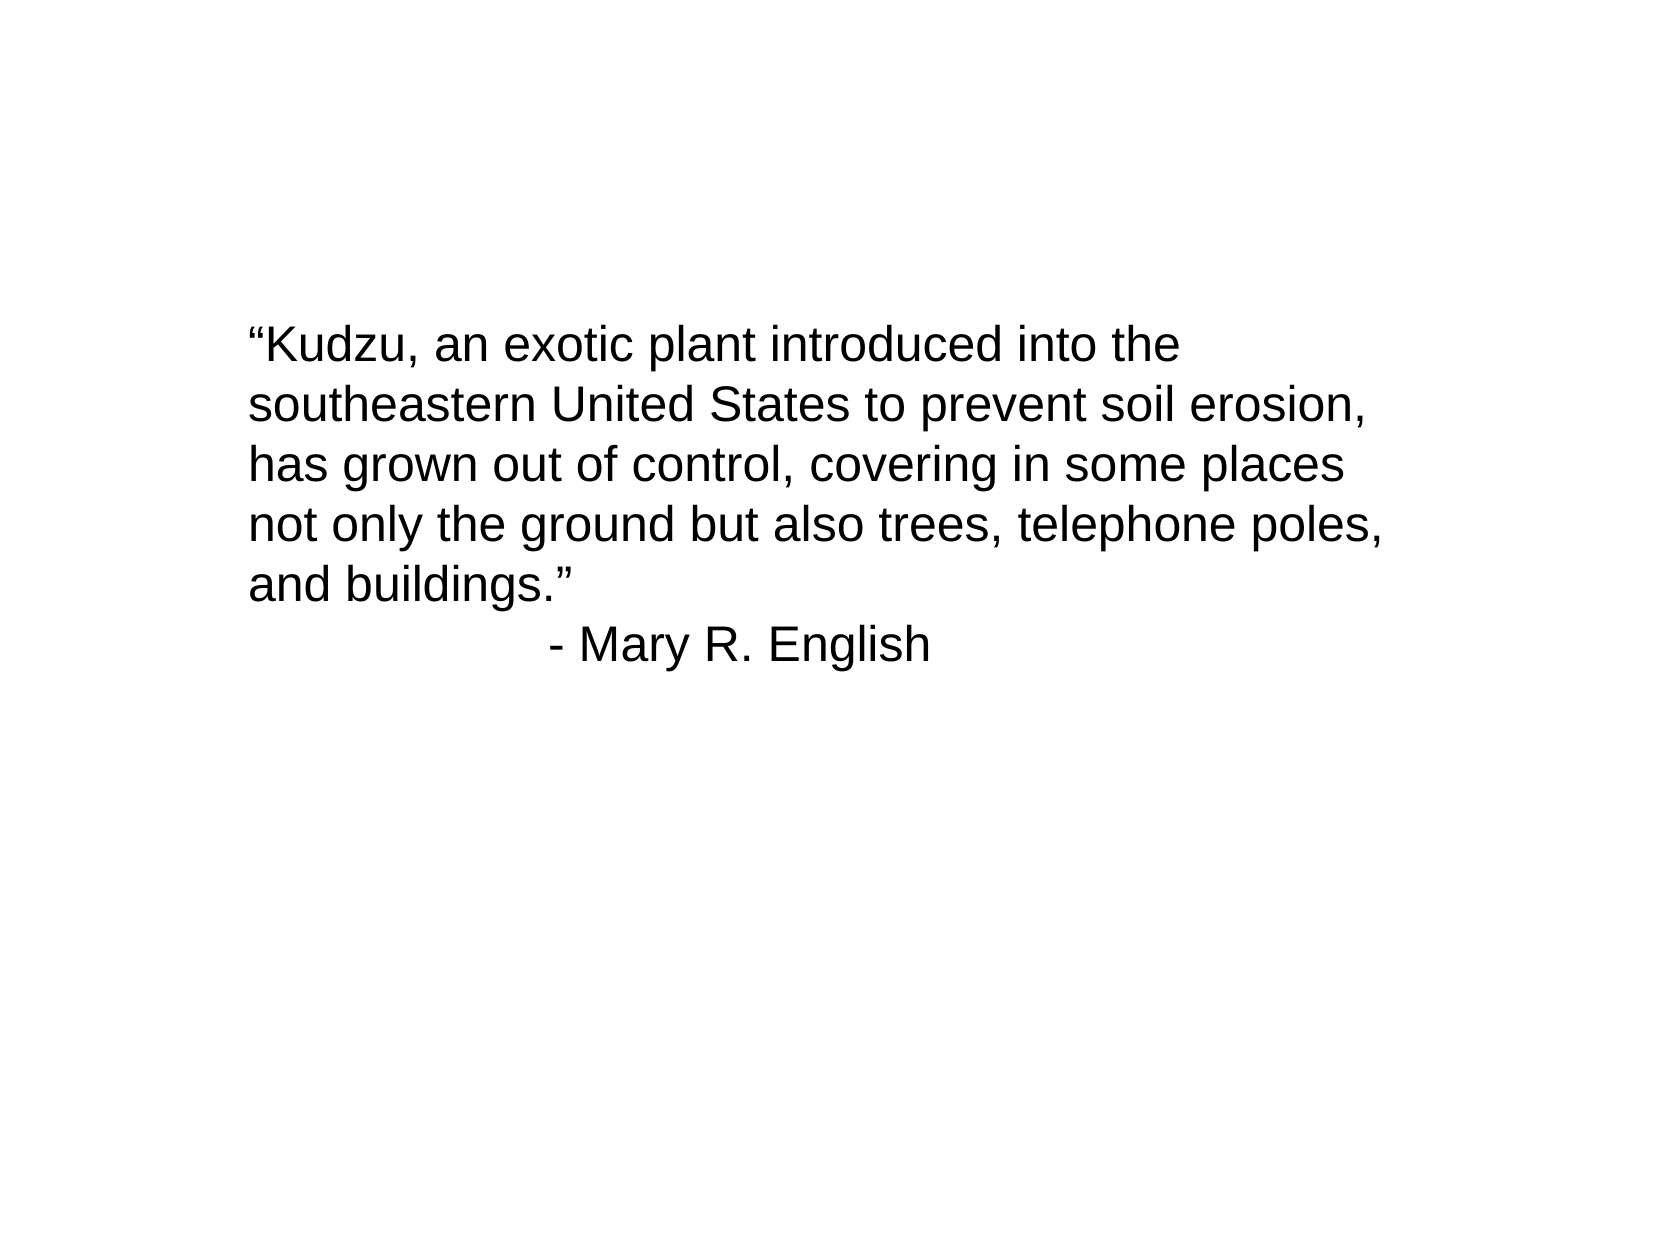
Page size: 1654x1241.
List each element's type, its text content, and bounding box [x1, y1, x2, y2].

subtitle “Kudzu, an exotic plant introduced into the southeastern United States to prevent soil erosion, has grown out of control, covering in some places not only the ground but also trees, telephone poles, and buildings.” - Mary R. English [248, 311, 1406, 739]
